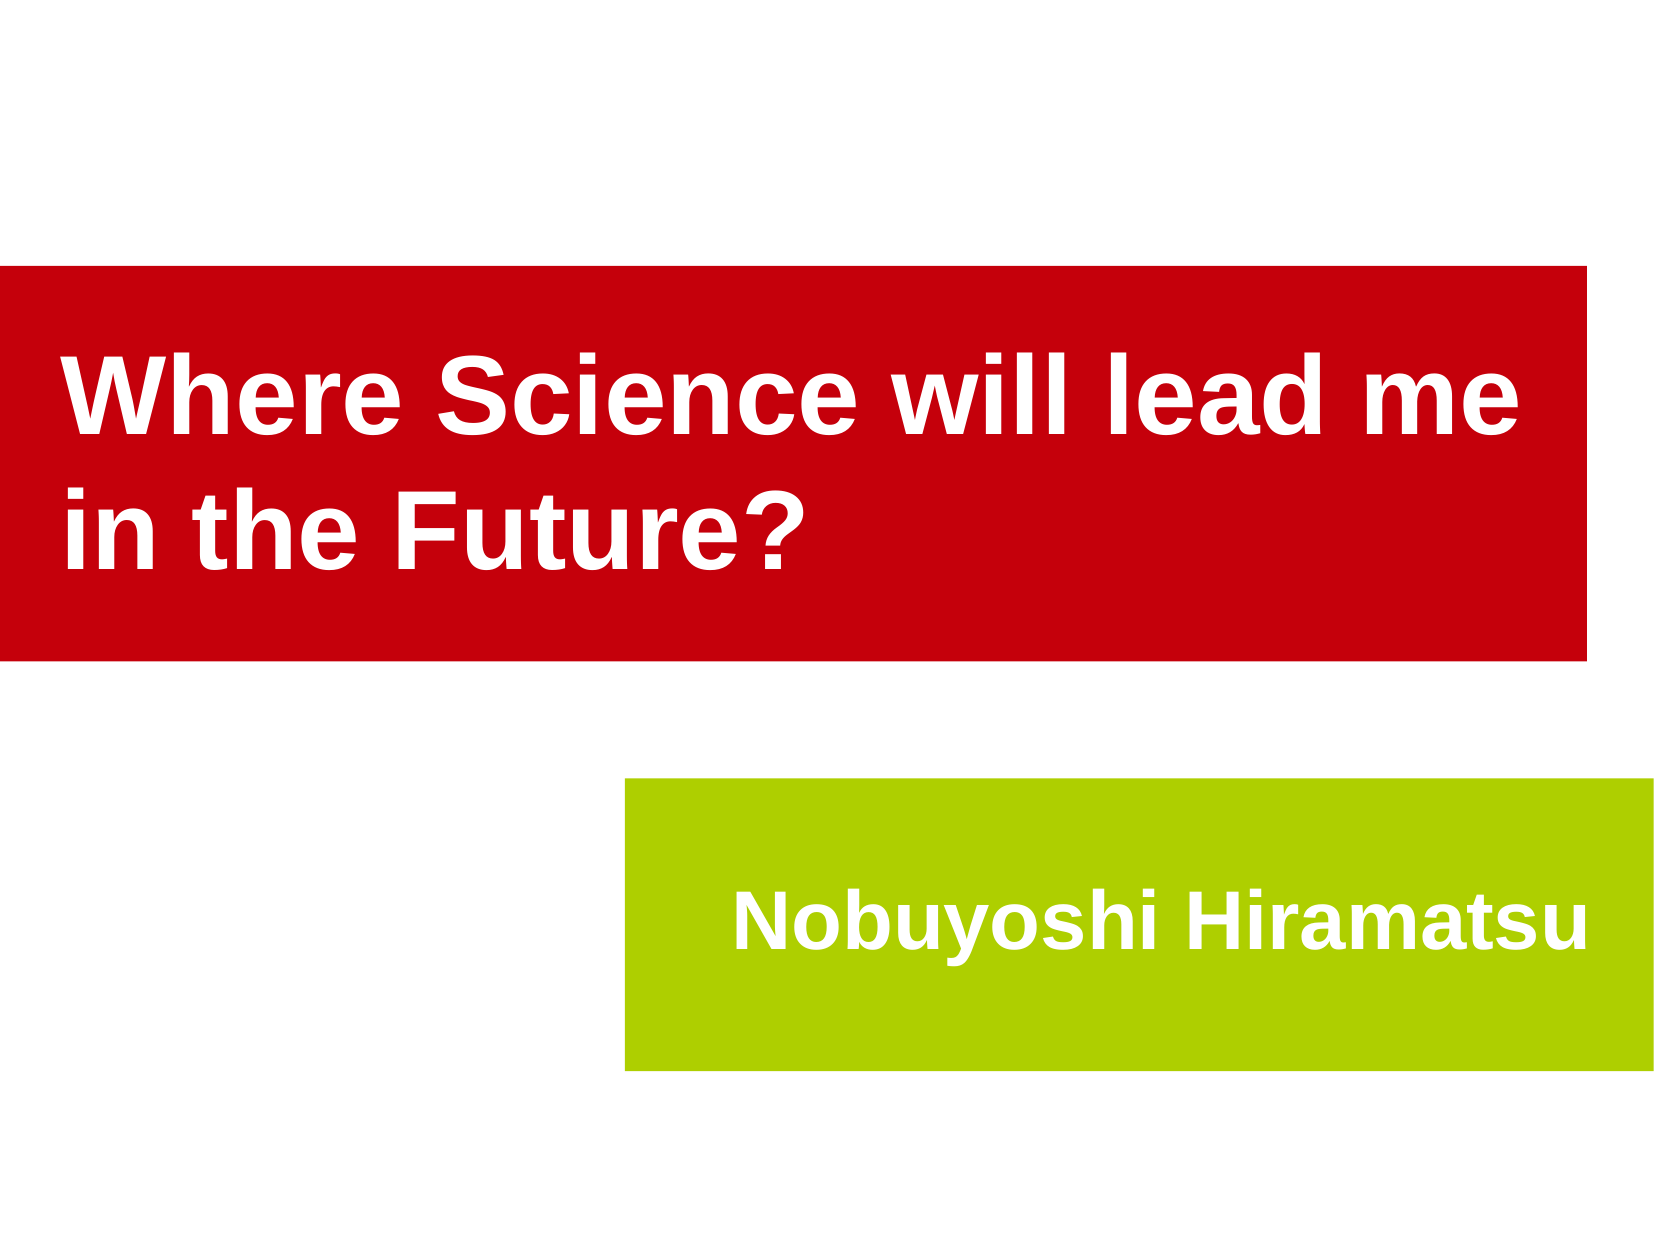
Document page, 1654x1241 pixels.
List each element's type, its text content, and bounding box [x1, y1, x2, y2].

text_box [0, 265, 1587, 662]
title Where Science will lead me in the Future? [60, 300, 1549, 613]
text_box [624, 778, 1654, 1072]
subtitle Nobuyoshi Hiramatsu [683, 847, 1592, 985]
